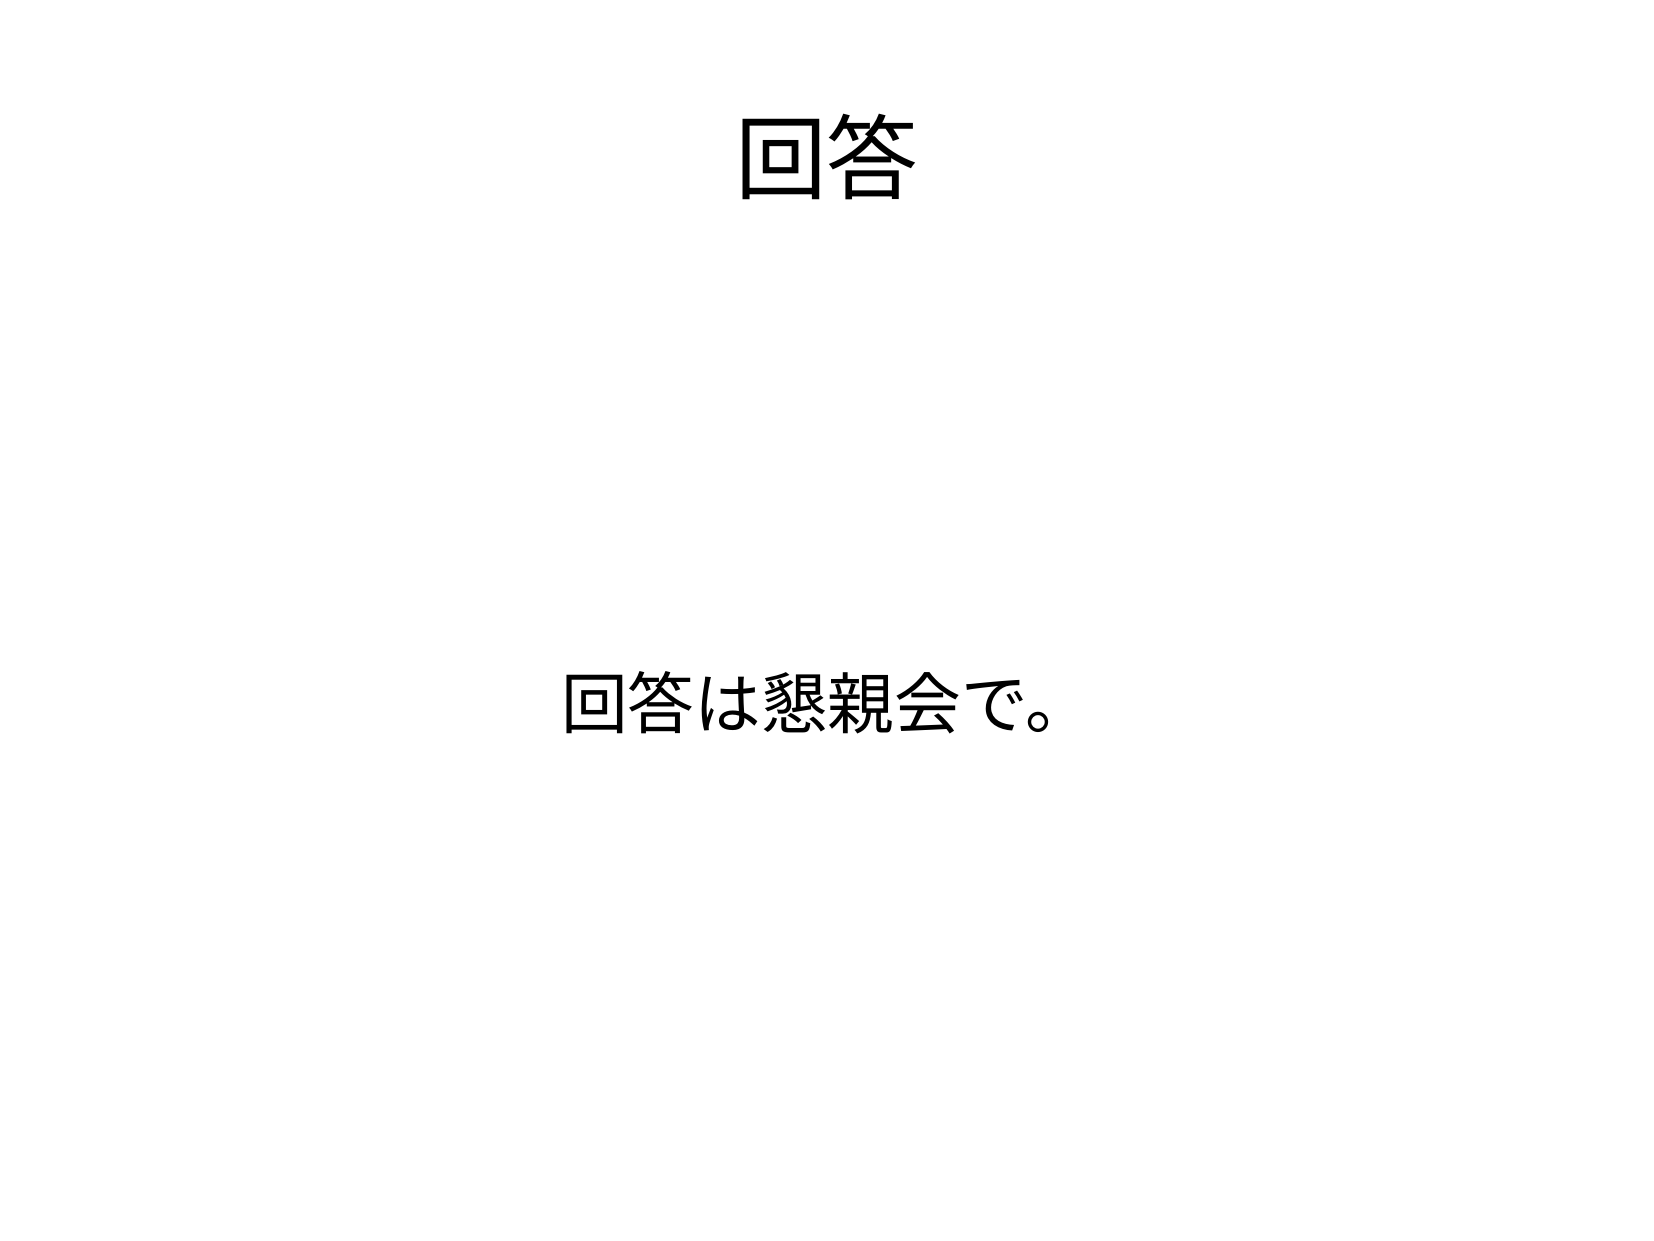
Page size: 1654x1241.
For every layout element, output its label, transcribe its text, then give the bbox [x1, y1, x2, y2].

title 回答 [82, 56, 1571, 250]
subtitle 回答は懇親会で。 [82, 297, 1571, 1102]
